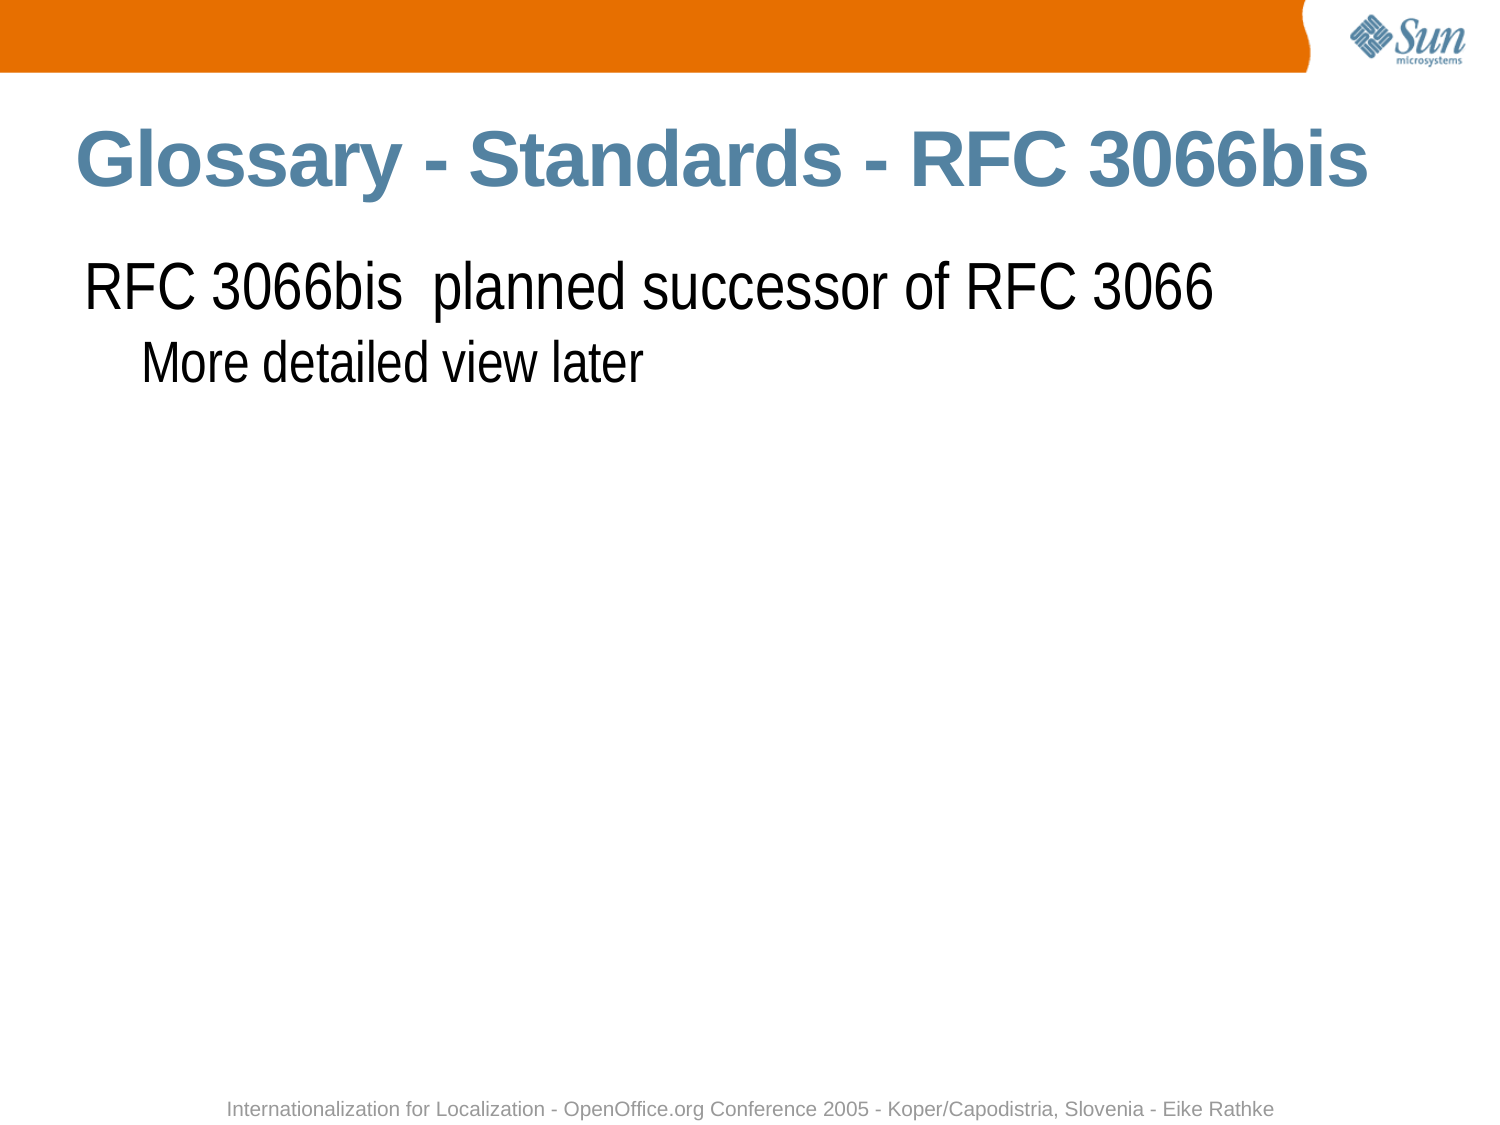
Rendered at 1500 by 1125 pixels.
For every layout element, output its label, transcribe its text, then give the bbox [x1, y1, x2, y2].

title Glossary - Standards - RFC 3066bis [75, 122, 1438, 228]
list RFC 3066bis planned successor of RFC 3066 More detailed view later [64, 257, 1402, 1017]
picture [0, 0, 1500, 75]
